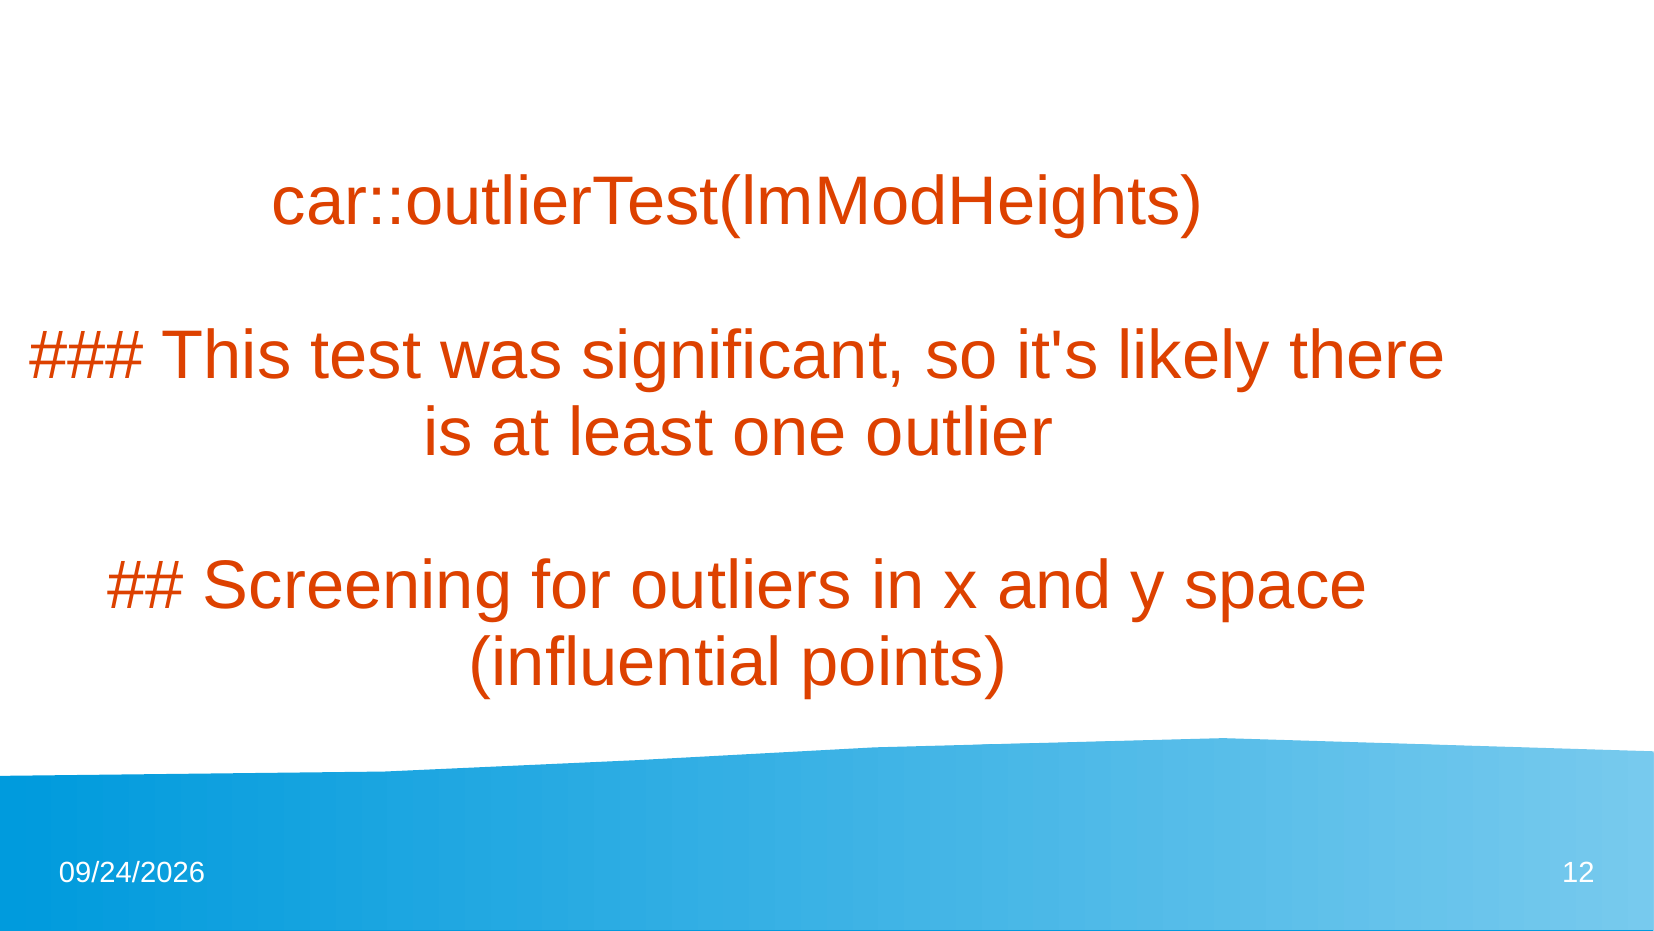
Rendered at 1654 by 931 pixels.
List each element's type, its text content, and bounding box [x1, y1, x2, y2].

title car::outlierTest(lmModHeights) ### This test was significant, so it's likely there is at least one outlier ## Screening for outliers in x and y space (influential points) [0, 8, 1477, 700]
